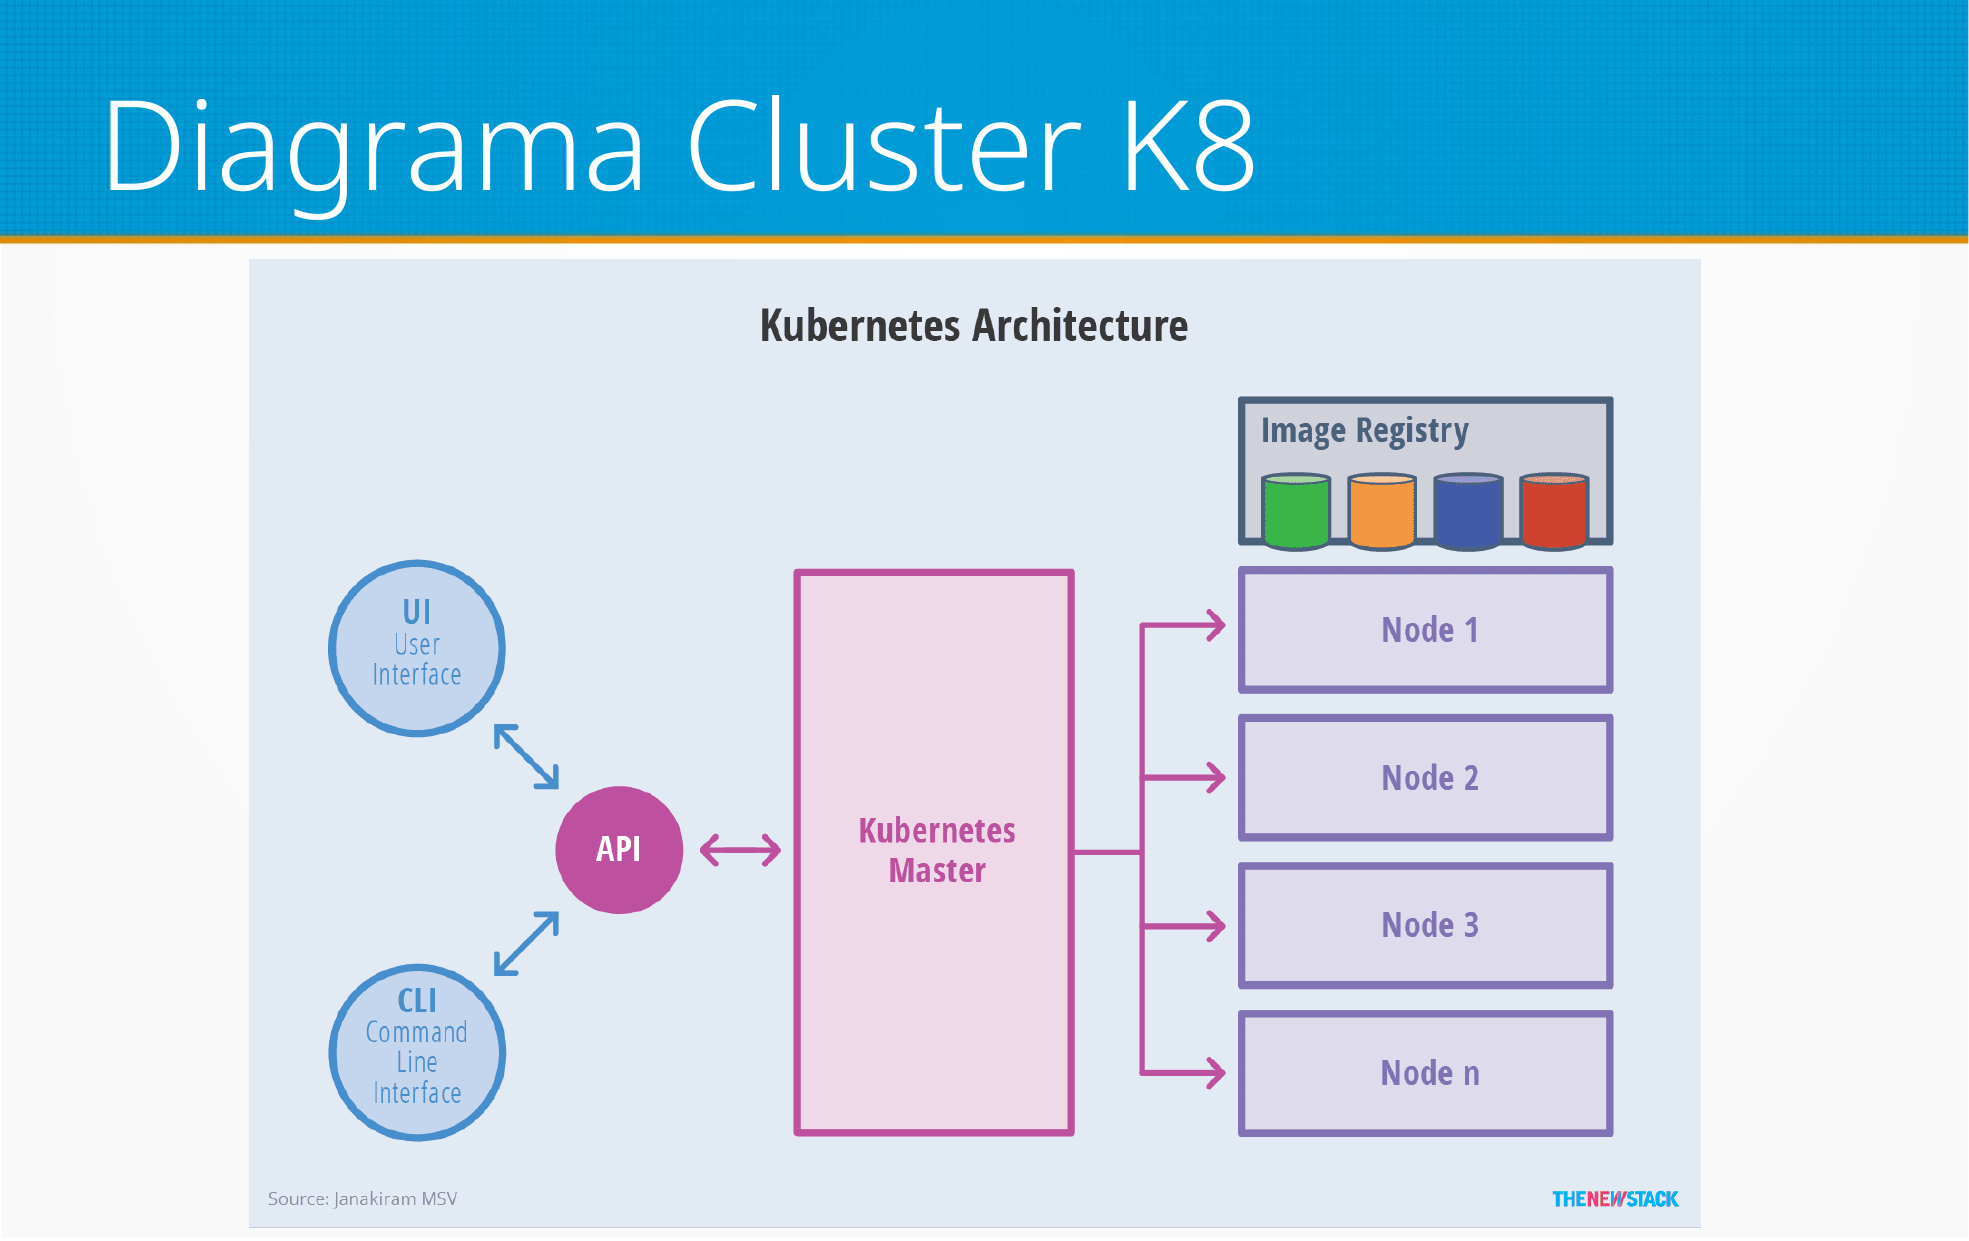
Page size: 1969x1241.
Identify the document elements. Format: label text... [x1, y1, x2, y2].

picture [0, 233, 1969, 1241]
title Diagrama Cluster K8 [98, 19, 1870, 227]
